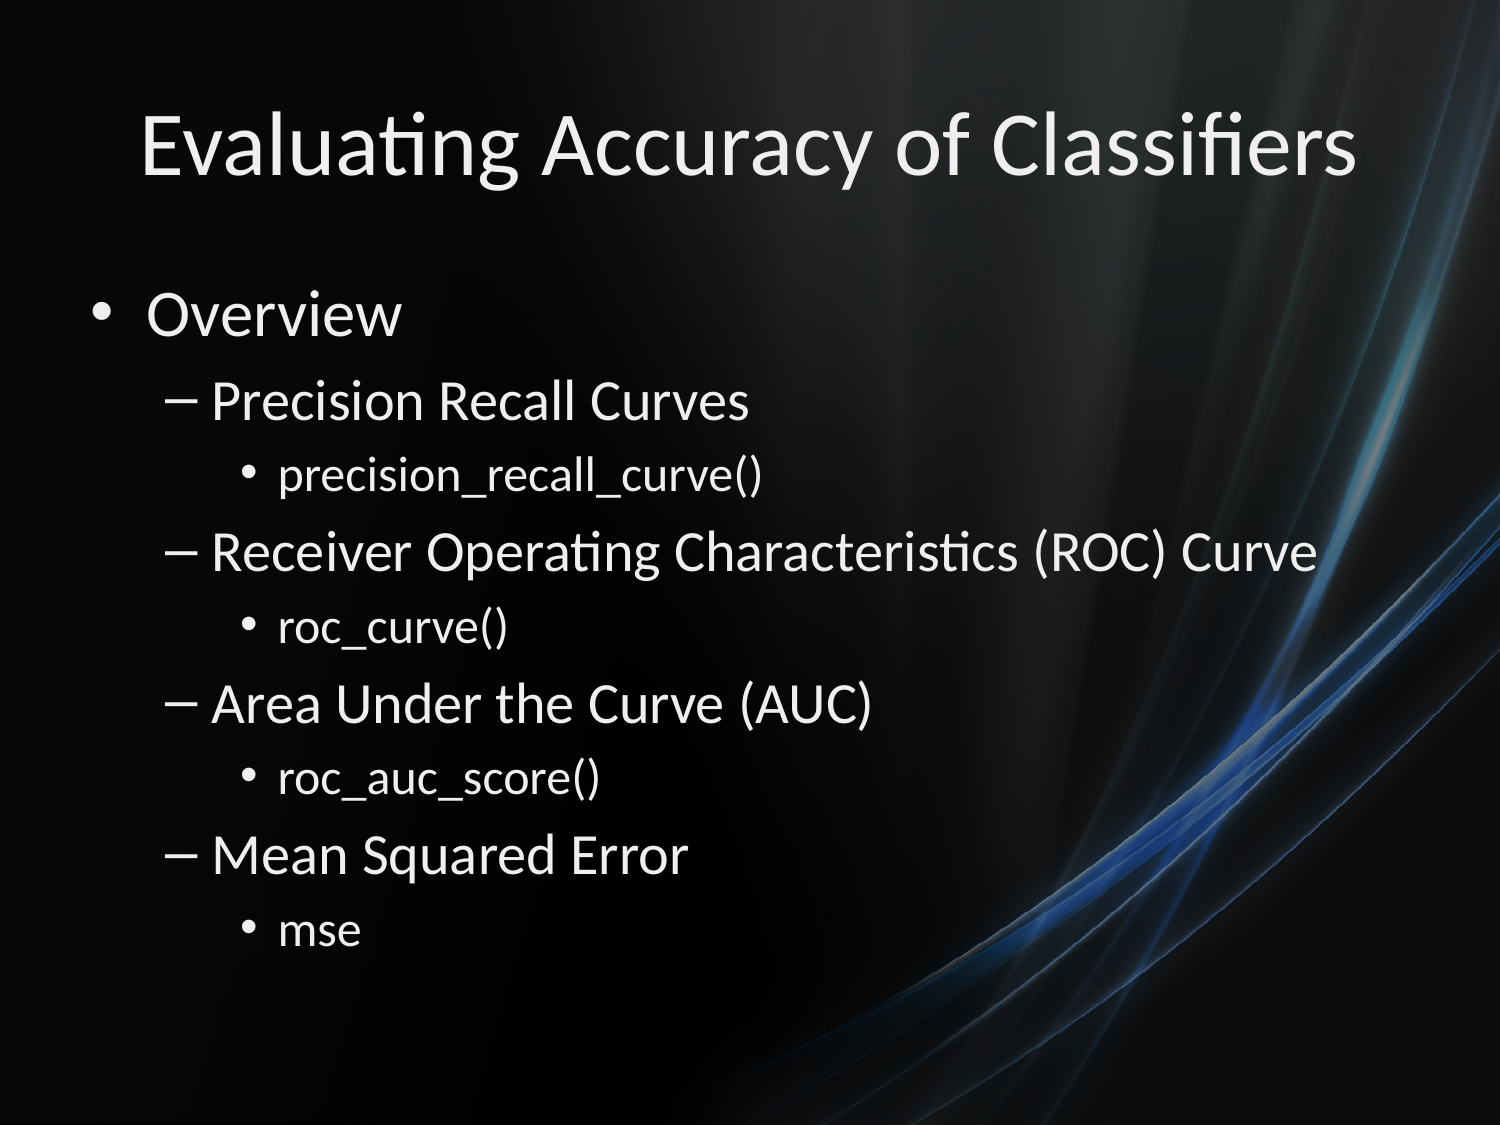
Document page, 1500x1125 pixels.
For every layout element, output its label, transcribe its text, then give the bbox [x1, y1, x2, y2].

title Evaluating Accuracy of Classifiers [75, 45, 1425, 233]
list Overview Precision Recall Curves precision_recall_curve() Receiver Operating Characteristics (ROC) Curve roc_curve() Area Under the Curve (AUC) roc_auc_score() Mean Squared Error mse [75, 262, 1425, 1005]
picture [0, 0, 1500, 1125]
